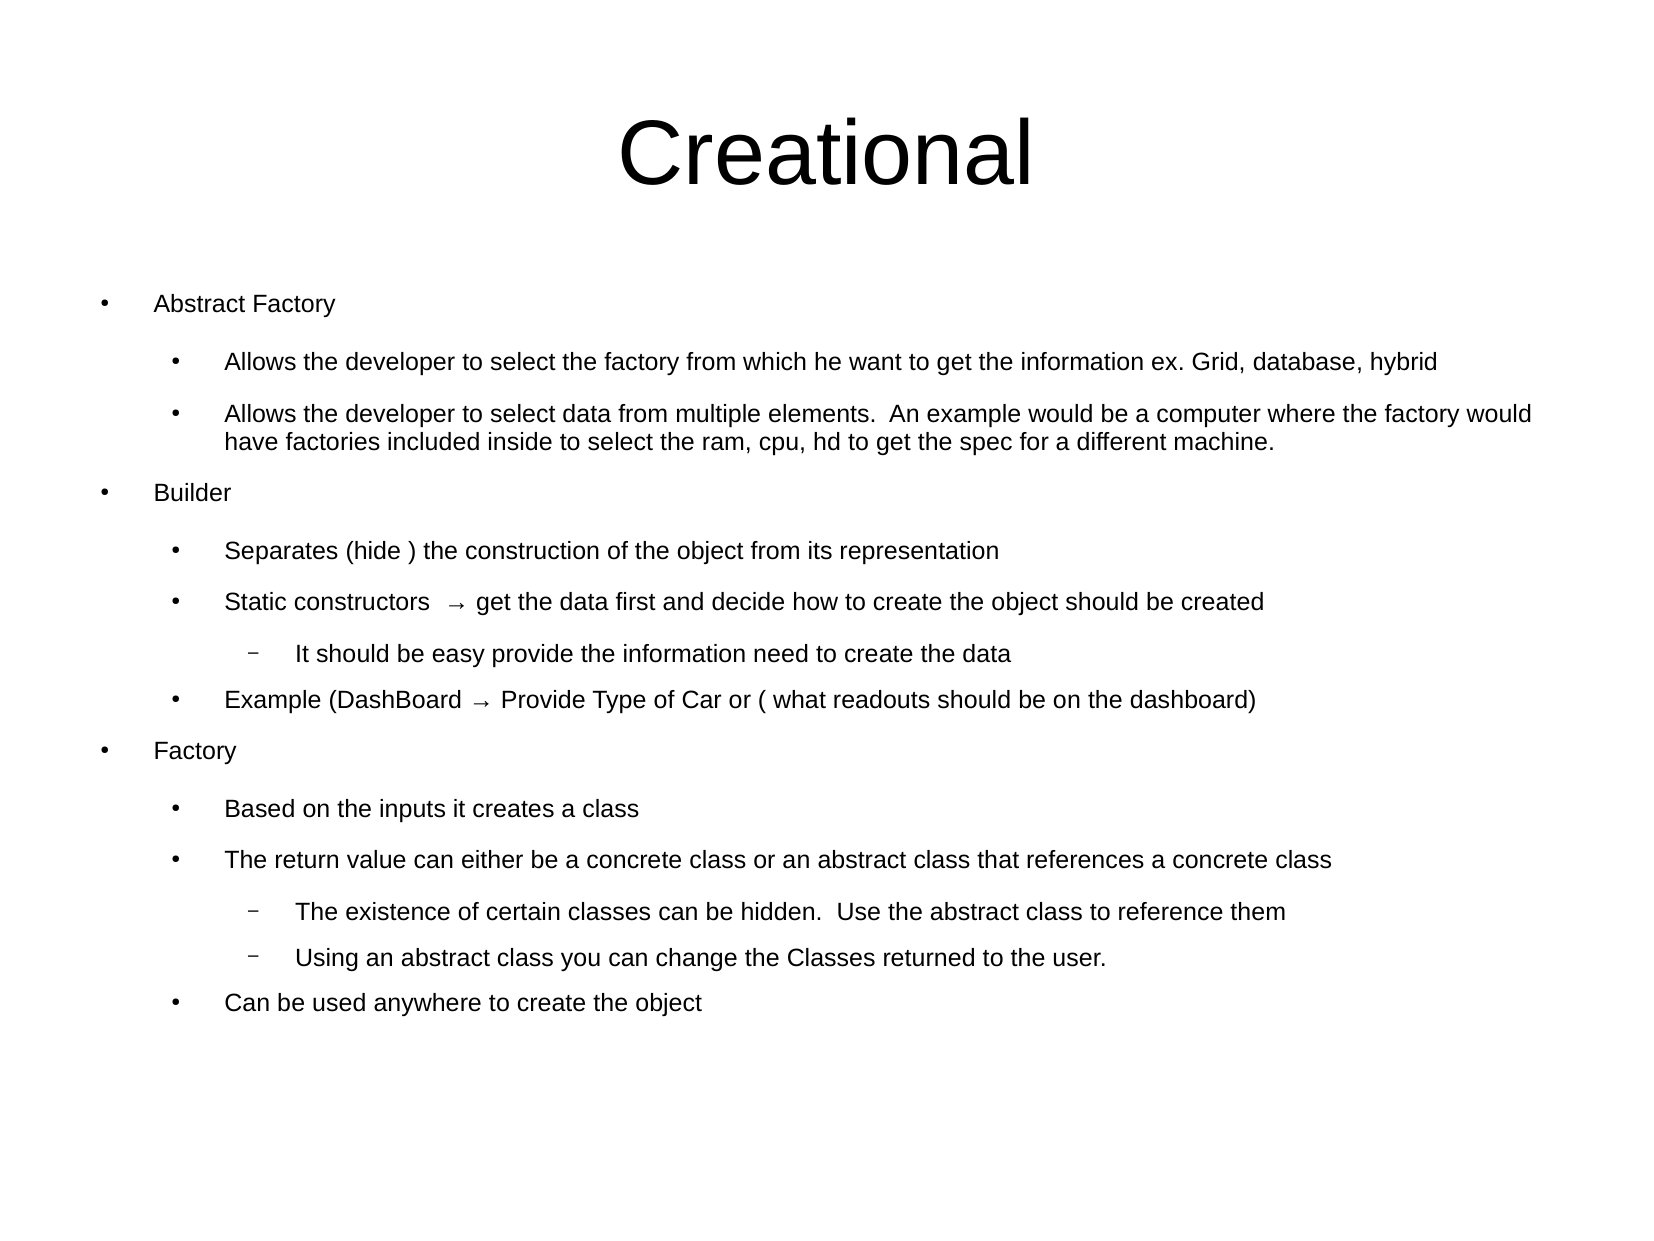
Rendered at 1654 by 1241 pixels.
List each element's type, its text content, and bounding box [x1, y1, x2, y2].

list Abstract Factory Allows the developer to select the factory from which he want to get the information ex. Grid, database, hybrid Allows the developer to select data from multiple elements. An example would be a computer where the factory would have factories included inside to select the ram, cpu, hd to get the spec for a different machine. Builder Separates (hide ) the construction of the object from its representation Static constructors → get the data first and decide how to create the object should be created It should be easy provide the information need to create the data Example (DashBoard → Provide Type of Car or ( what readouts should be on the dashboard) Factory Based on the inputs it creates a class The return value can either be a concrete class or an abstract class that references a concrete class The existence of certain classes can be hidden. Use the abstract class to reference them Using an abstract class you can change the Classes returned to the user. Can be used anywhere to create the object [82, 290, 1571, 1051]
title Creational [82, 49, 1571, 257]
